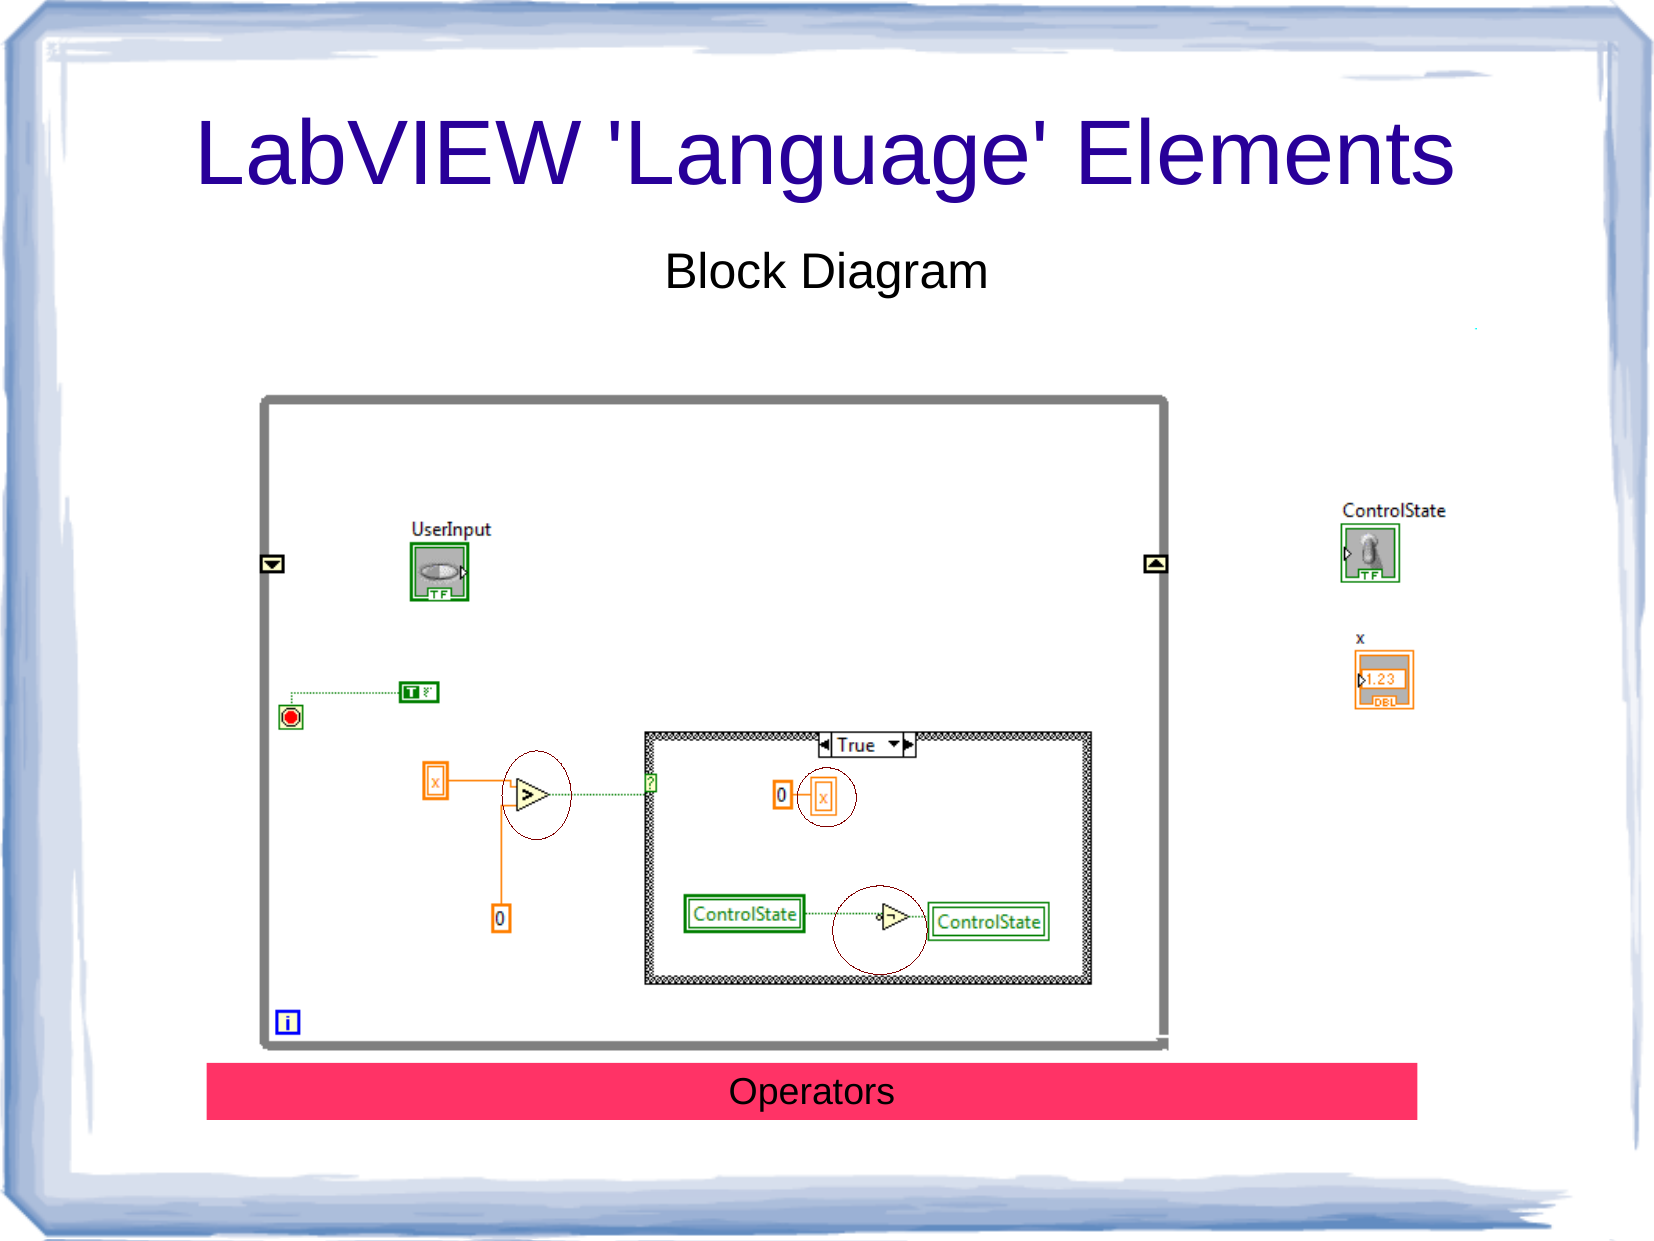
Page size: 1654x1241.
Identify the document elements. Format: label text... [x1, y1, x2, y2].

text_box [501, 750, 572, 840]
text_box Operators [206, 1062, 1418, 1120]
text_box [832, 885, 928, 975]
title LabVIEW 'Language' Elements [82, 56, 1571, 250]
picture [0, 0, 1654, 1241]
text_box Block Diagram [413, 236, 1241, 307]
text_box [797, 767, 857, 827]
